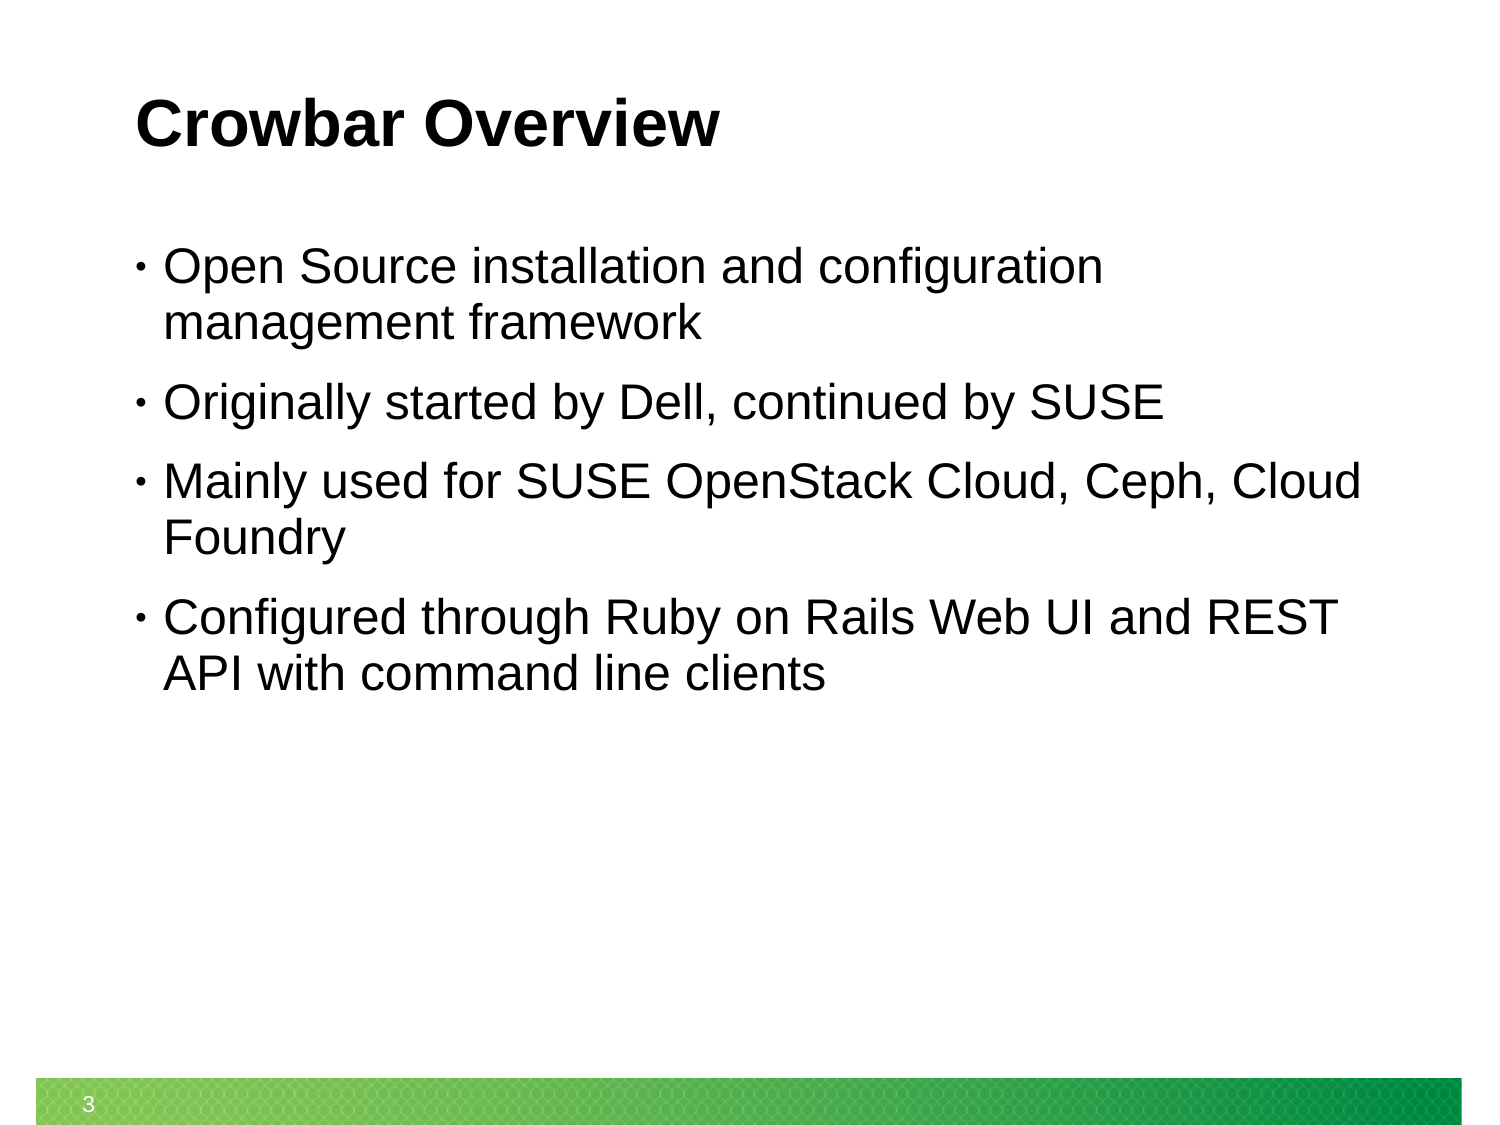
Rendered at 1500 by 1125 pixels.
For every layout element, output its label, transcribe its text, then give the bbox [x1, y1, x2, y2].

list Open Source installation and configuration management framework Originally started by Dell, continued by SUSE Mainly used for SUSE OpenStack Cloud, Ceph, Cloud Foundry Configured through Ruby on Rails Web UI and REST API with command line clients [135, 238, 1372, 892]
picture [36, 1078, 1462, 1125]
title Crowbar Overview [135, 41, 1372, 204]
